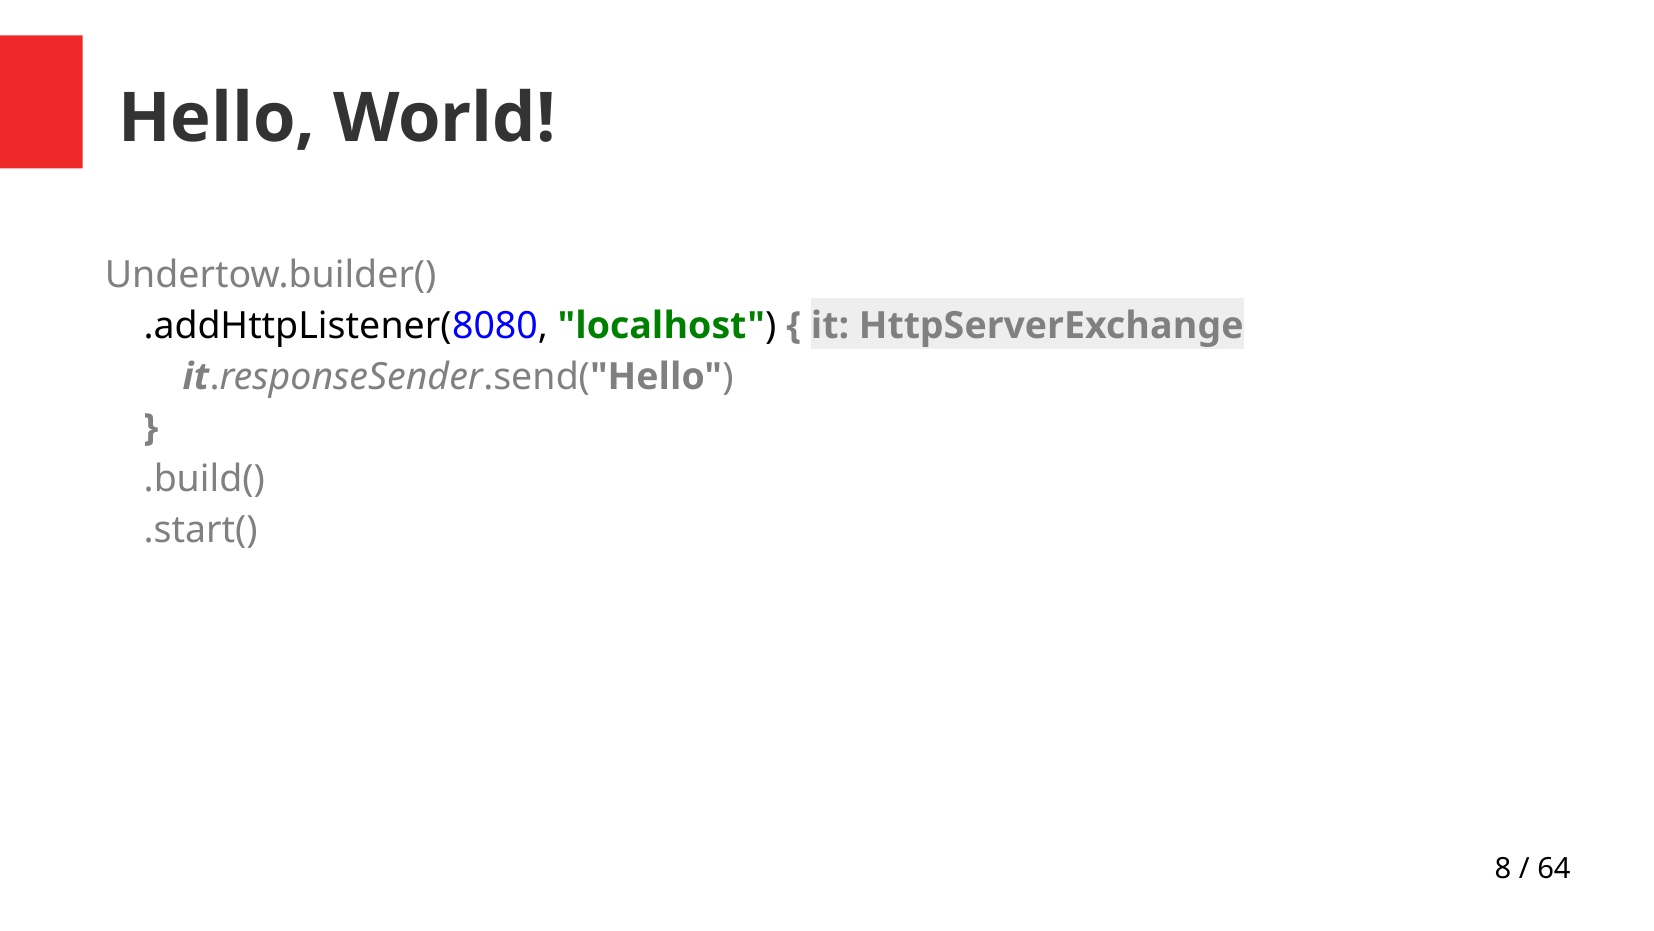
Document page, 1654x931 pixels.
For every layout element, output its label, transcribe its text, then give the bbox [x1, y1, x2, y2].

title Hello, World! [118, 37, 1571, 193]
text_box Undertow.builder() .addHttpListener(8080, "localhost") { it: HttpServerExchange it.responseSender.send("Hello") } .build() .start() [90, 240, 1654, 827]
